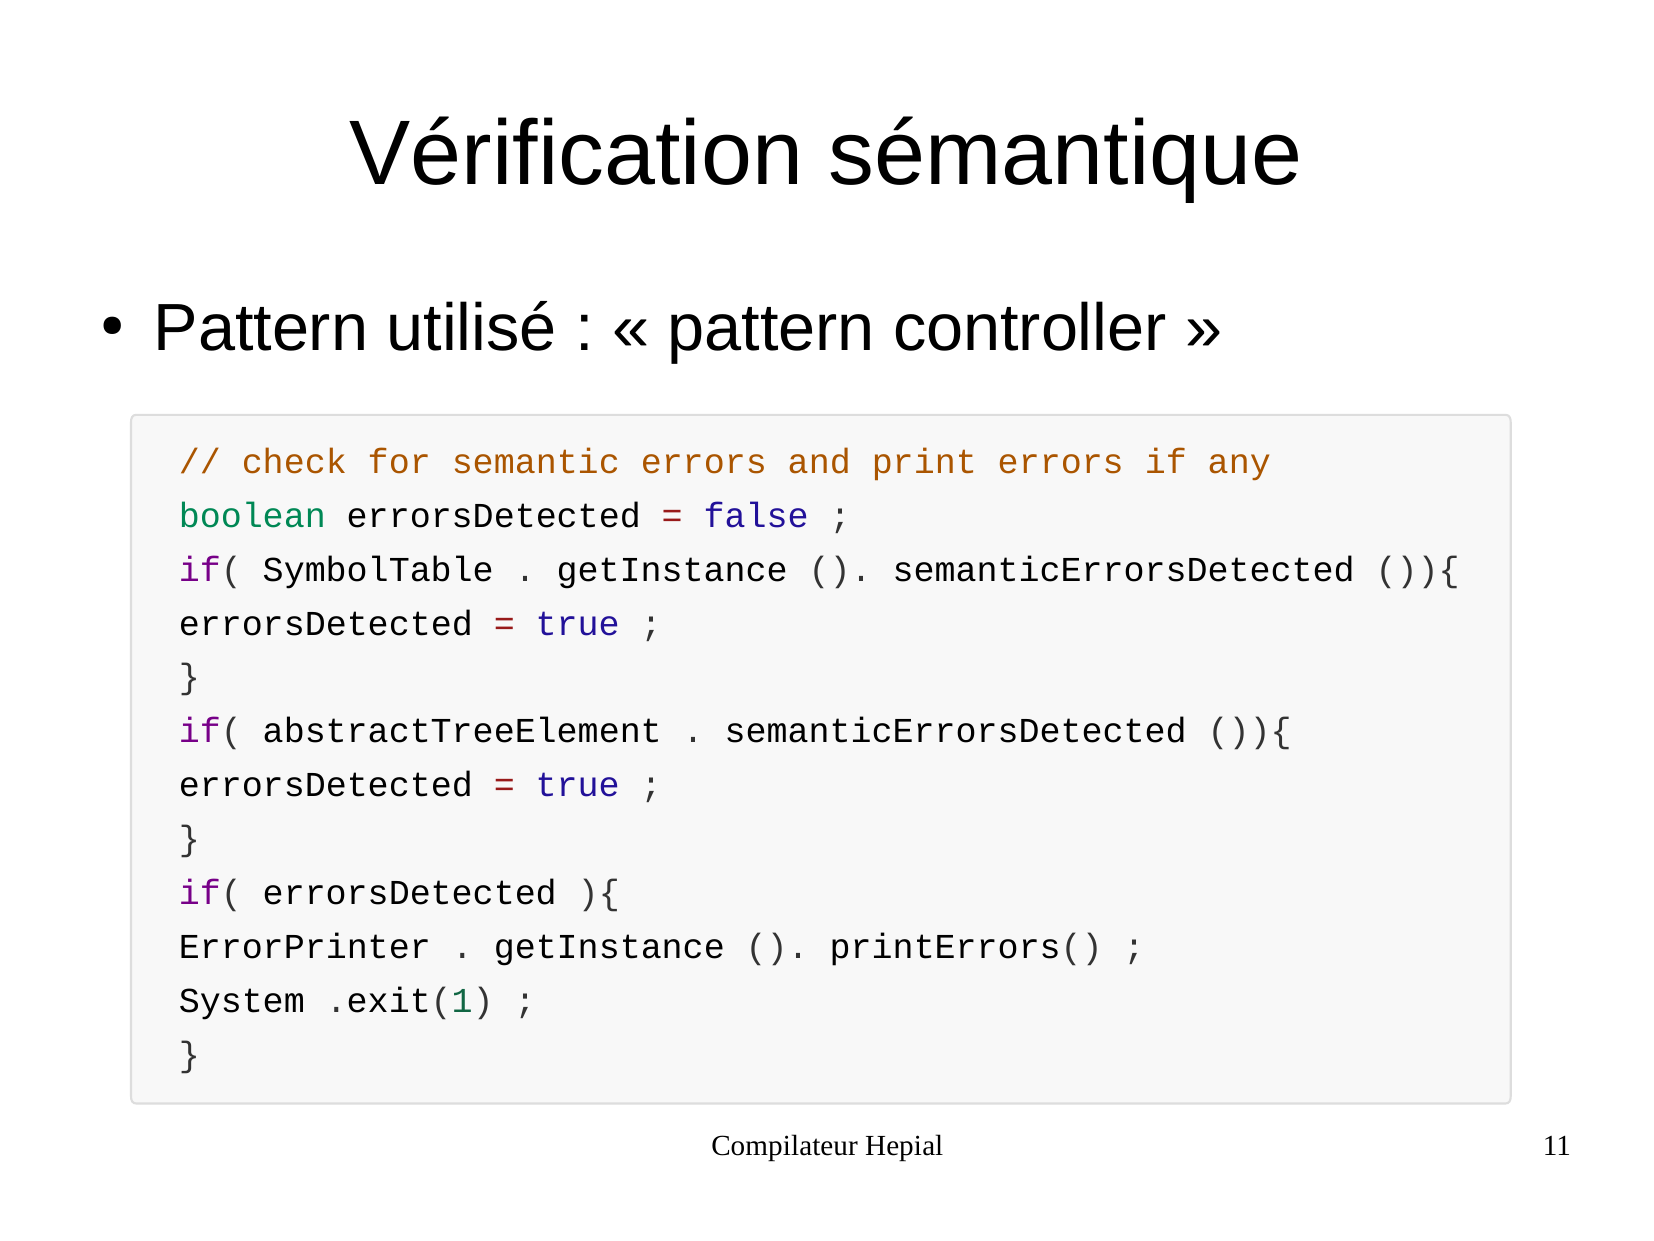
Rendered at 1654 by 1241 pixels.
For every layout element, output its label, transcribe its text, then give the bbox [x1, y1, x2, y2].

picture [129, 413, 1512, 1105]
list Pattern utilisé : « pattern controller » [82, 290, 1571, 1010]
title Vérification sémantique [82, 49, 1571, 257]
